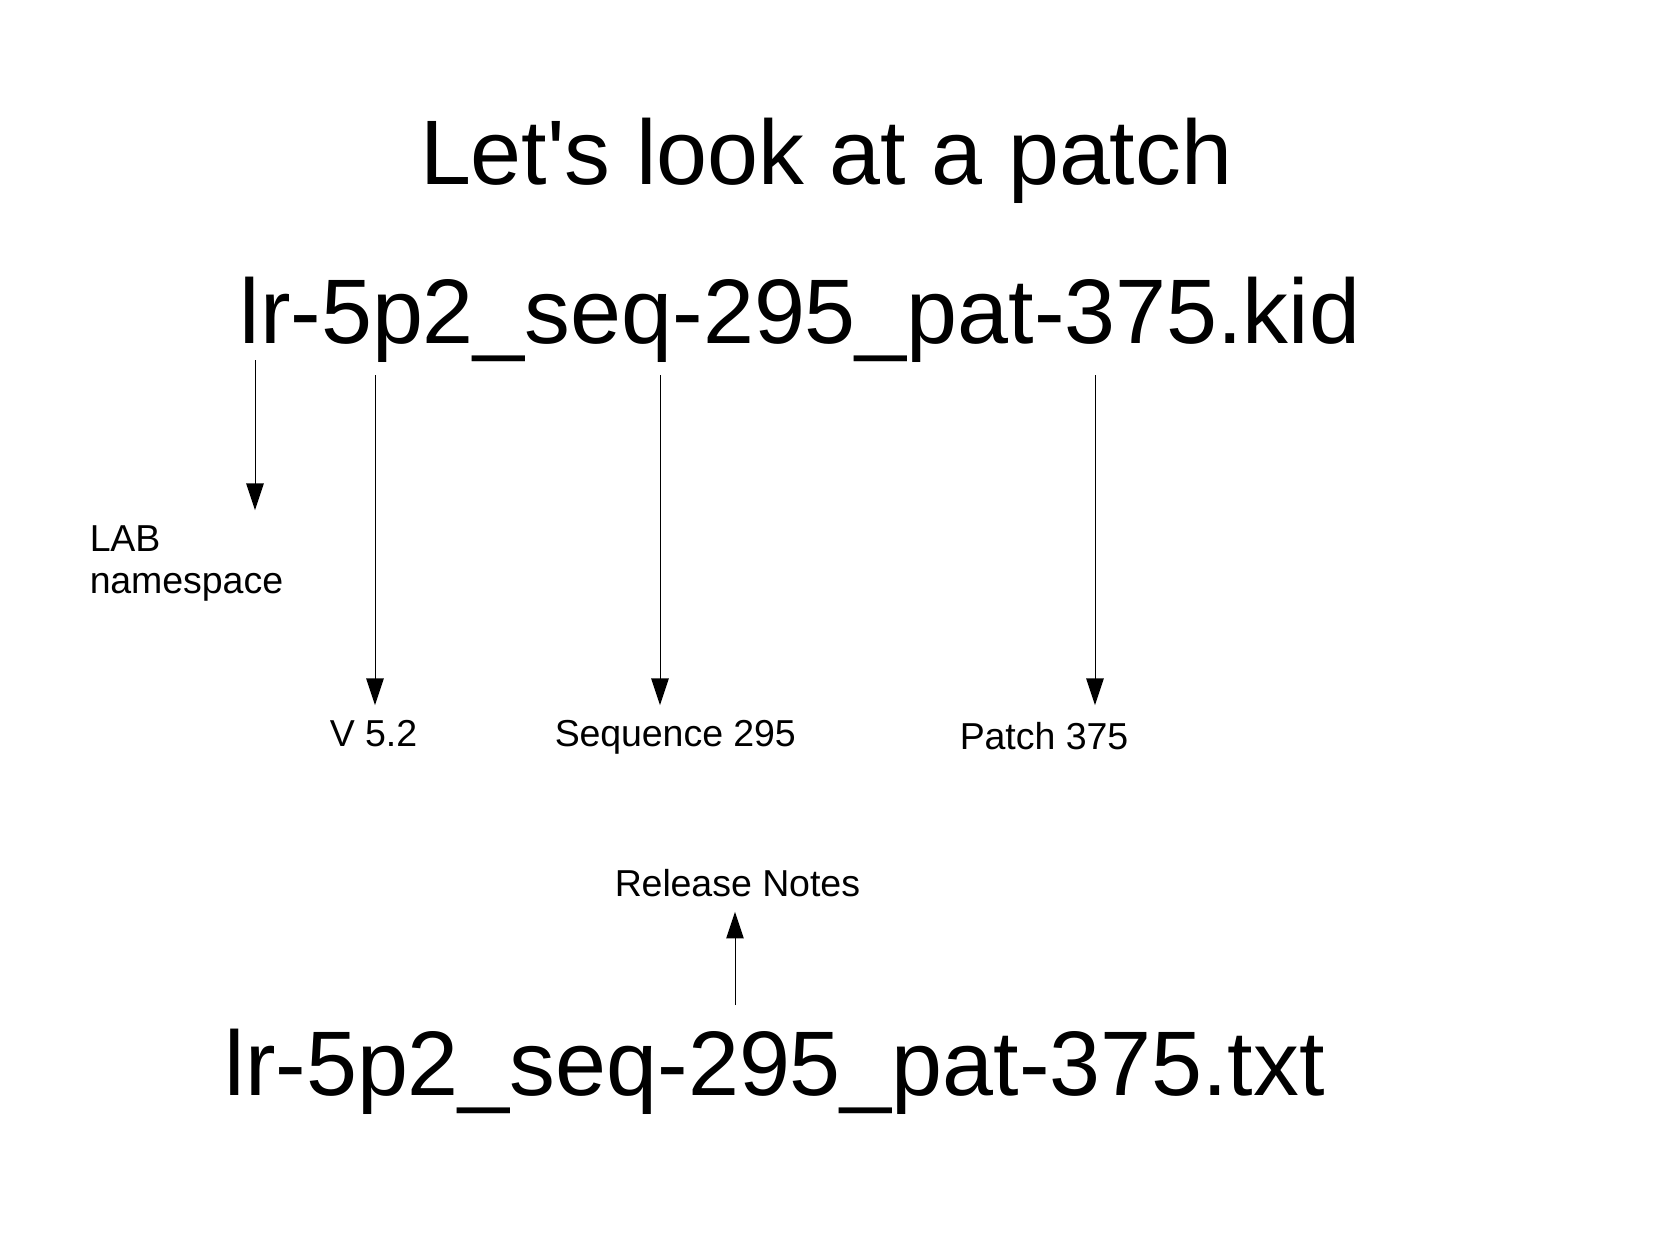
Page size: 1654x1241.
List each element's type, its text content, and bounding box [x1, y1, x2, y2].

text_box lr-5p2_seq-295_pat-375.kid [225, 253, 1426, 376]
title Let's look at a patch [82, 49, 1571, 257]
text_box Sequence 295 [540, 705, 826, 762]
text_box lr-5p2_seq-295_pat-375.txt [210, 1005, 1366, 1123]
text_box LAB namespace [75, 510, 331, 609]
text_box Patch 375 [945, 708, 1291, 766]
text_box V 5.2 [315, 705, 436, 762]
text_box Release Notes [600, 855, 886, 912]
